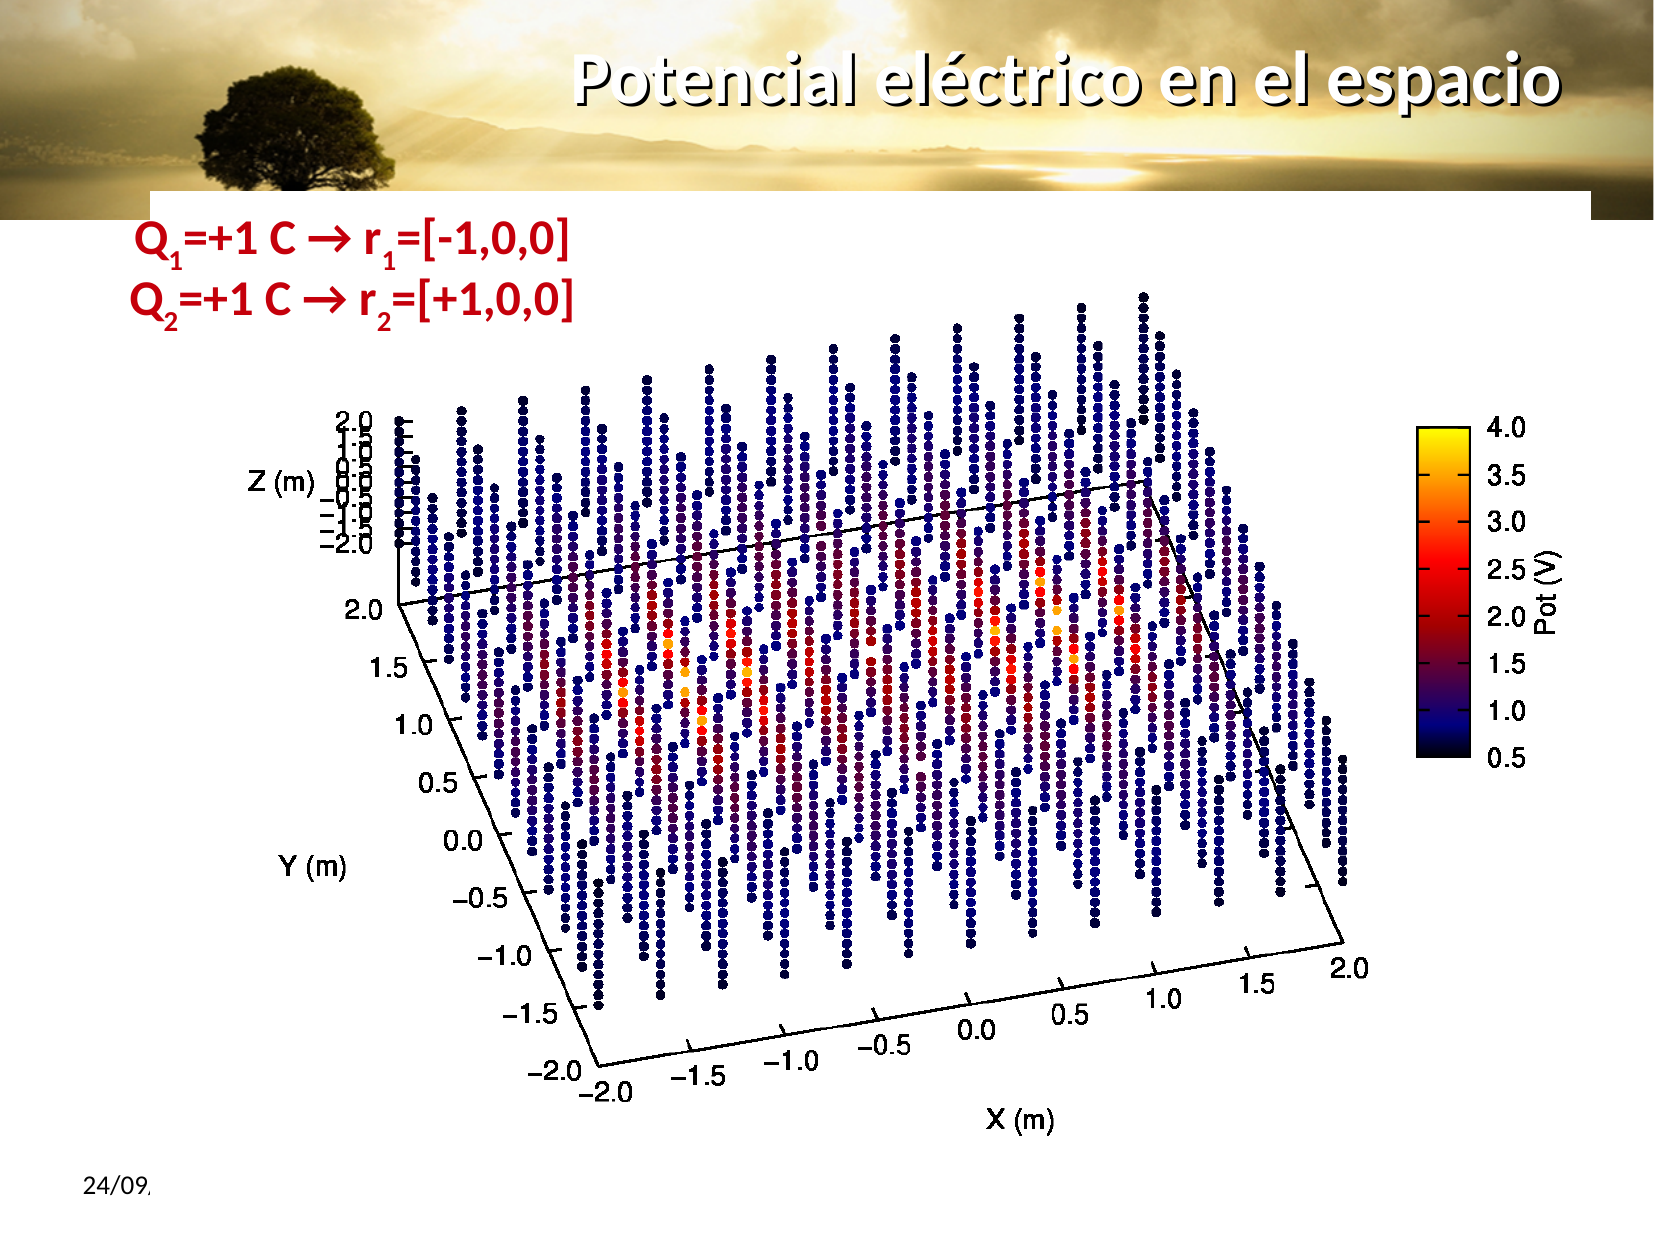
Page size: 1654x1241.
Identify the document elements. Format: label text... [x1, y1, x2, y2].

title Potencial eléctrico en el espacio [75, 19, 1564, 151]
picture [0, 0, 1654, 1201]
title Q1=+1 C → r1=[-1,0,0] Q2=+1 C → r2=[+1,0,0] [30, 135, 676, 421]
